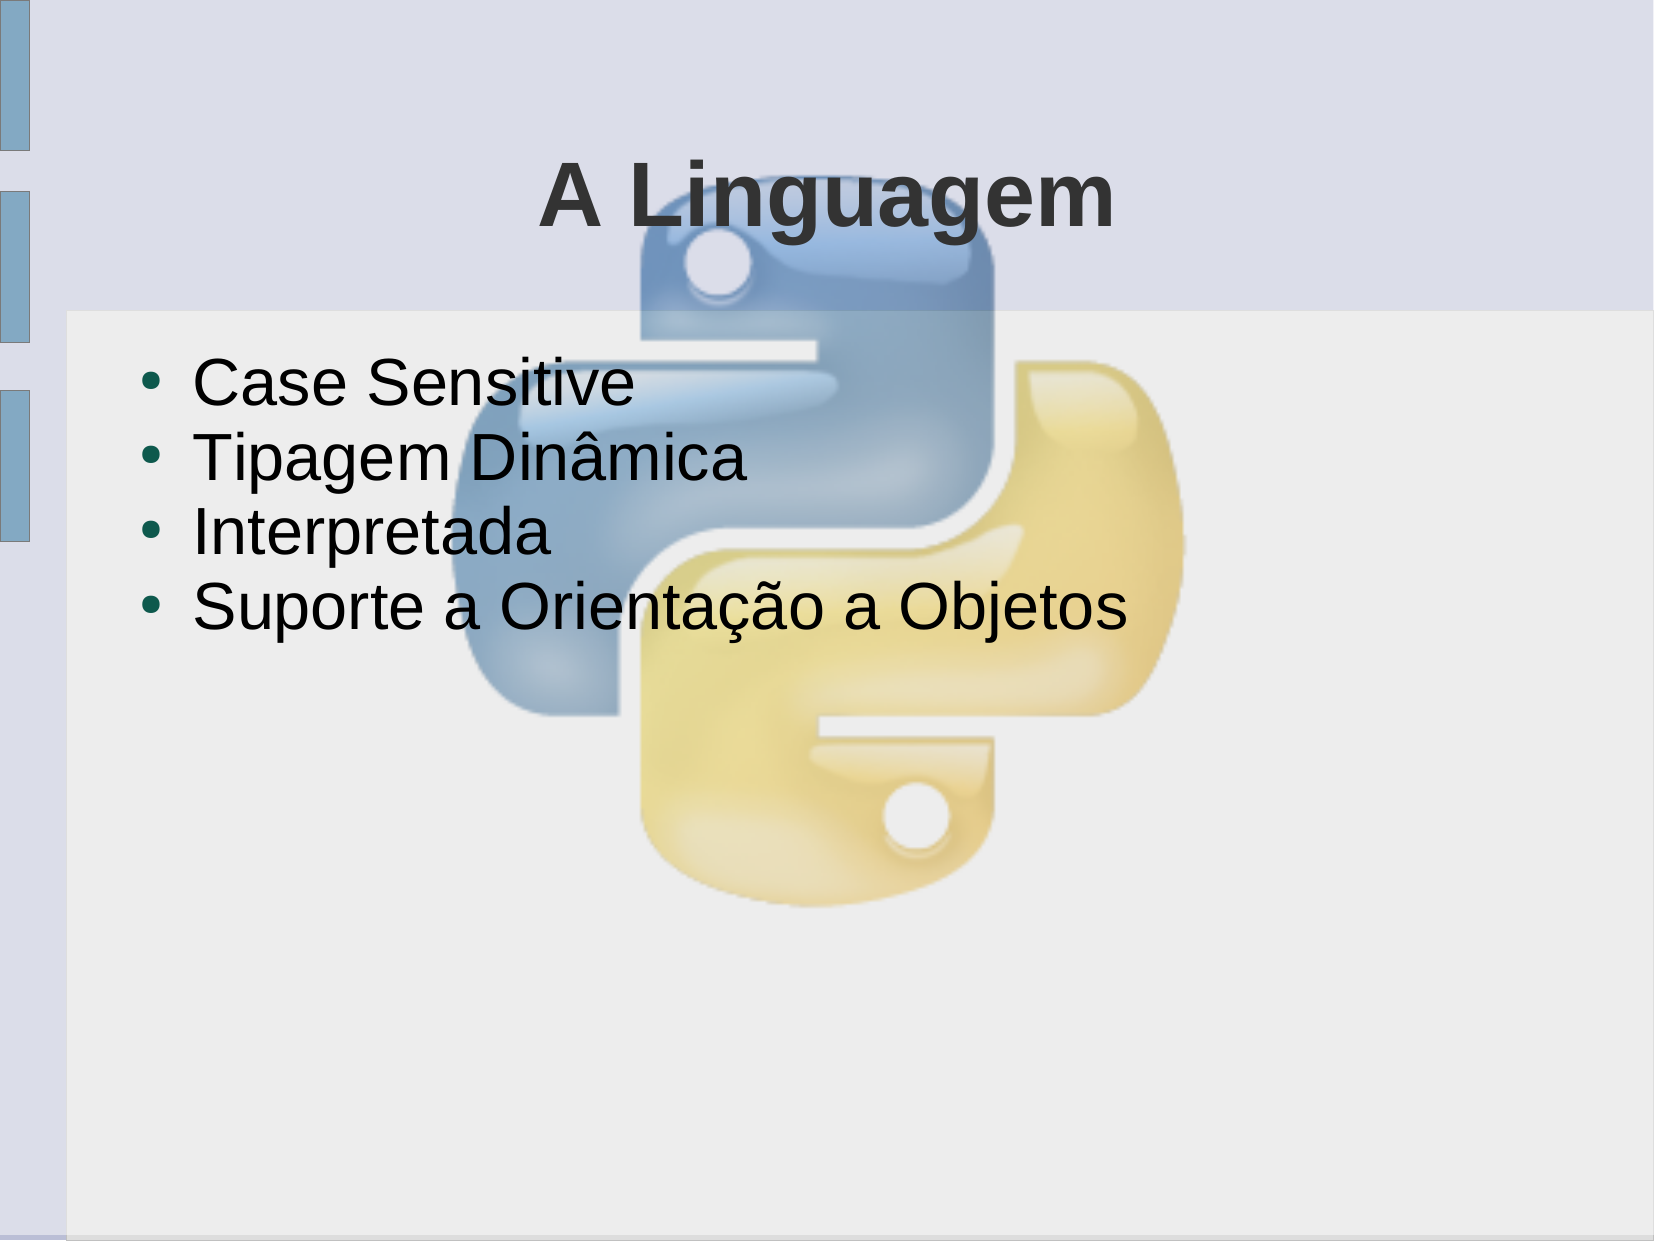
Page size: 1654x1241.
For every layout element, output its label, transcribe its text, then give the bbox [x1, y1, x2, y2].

list Case Sensitive Tipagem Dinâmica Interpretada Suporte a Orientação a Objetos [121, 344, 1534, 1127]
title A Linguagem [121, 91, 1534, 299]
picture [0, 0, 1654, 1235]
